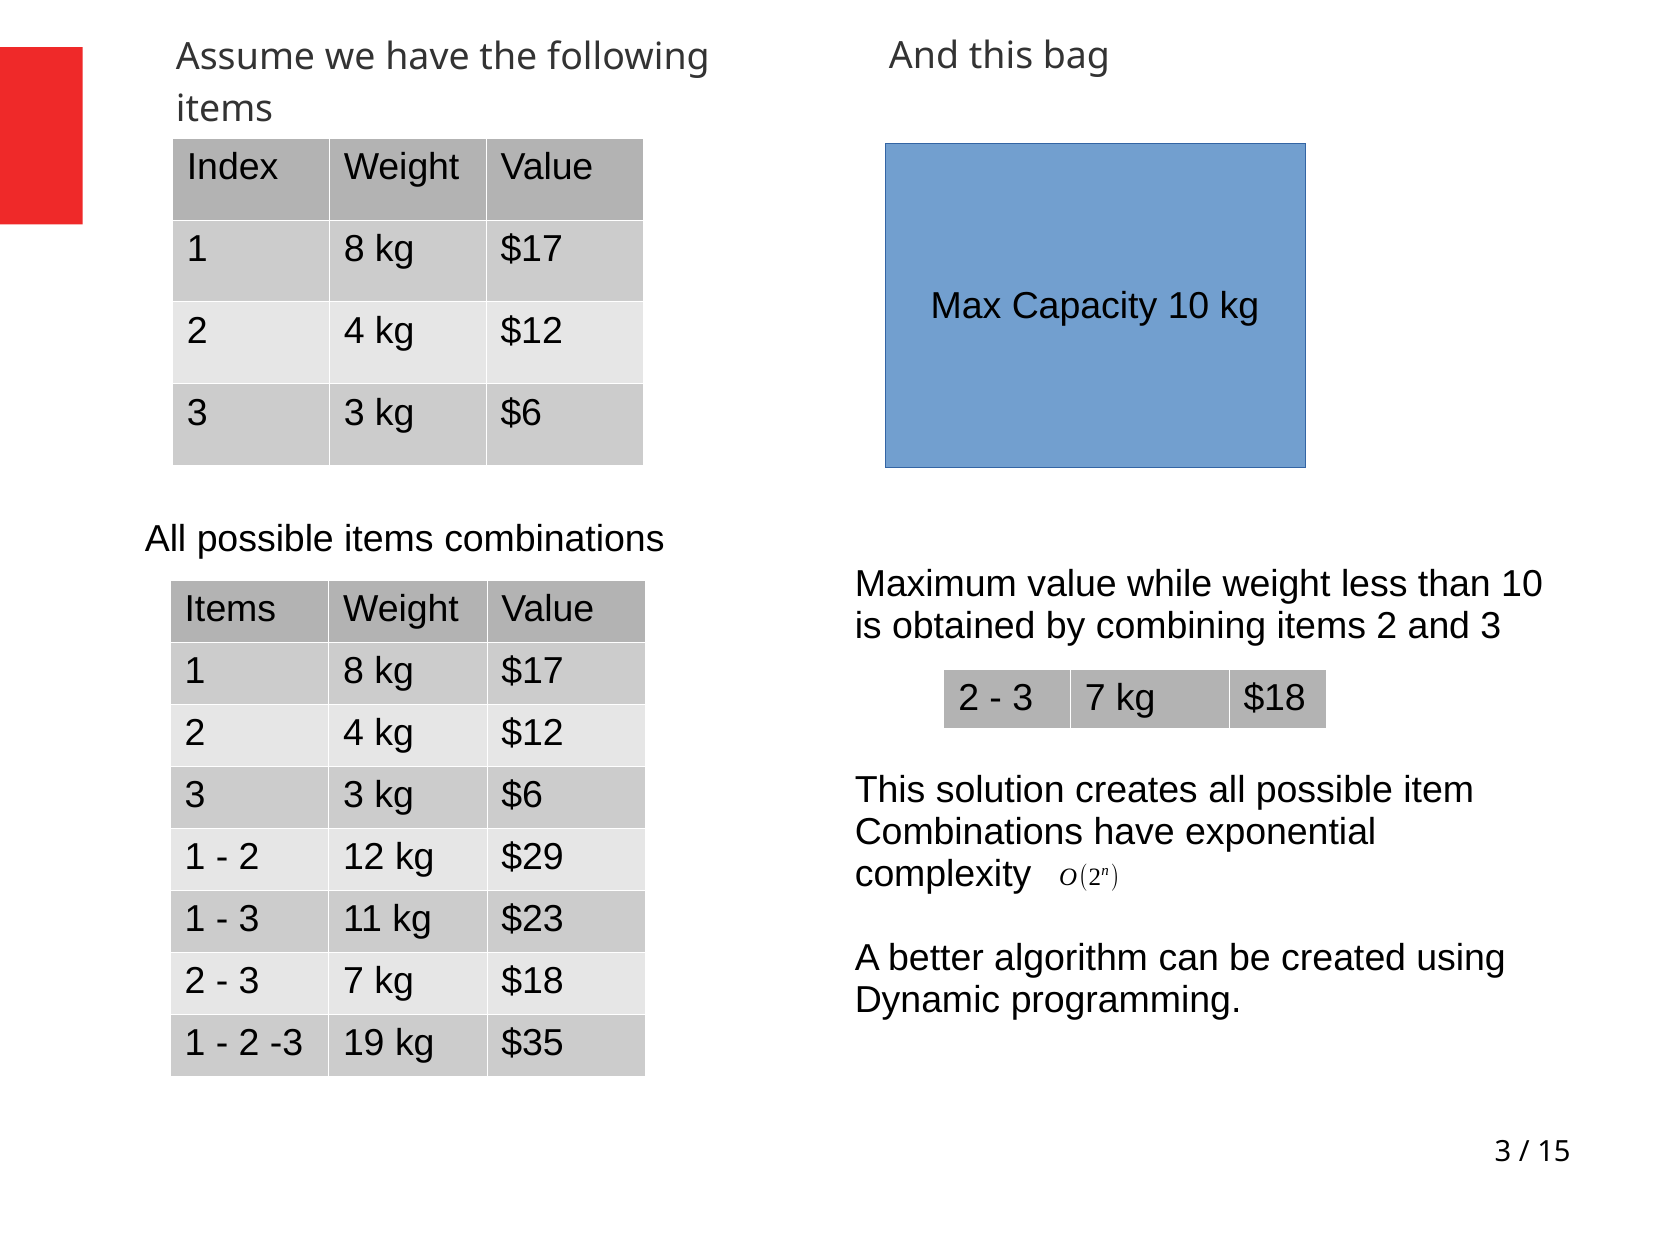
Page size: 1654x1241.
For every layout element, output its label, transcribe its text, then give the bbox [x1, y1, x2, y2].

table_header Value [488, 581, 645, 642]
table_cell 2 [171, 705, 328, 766]
table_header Weight [329, 581, 487, 642]
table_header Items [171, 581, 328, 642]
table_cell 1 [173, 221, 329, 301]
table_cell 1 [171, 643, 328, 704]
table_cell 4 kg [329, 705, 487, 766]
table_cell 8 kg [329, 643, 487, 704]
table_cell 1 - 2 -3 [171, 1015, 328, 1076]
table_header 7 kg [1071, 670, 1229, 728]
table_cell $23 [488, 891, 645, 952]
text_box This solution creates all possible item Combinations have exponential complexity A better algorithm can be created using Dynamic programming. [840, 761, 1521, 1029]
table_header $18 [1230, 670, 1326, 728]
table_cell 2 [173, 302, 329, 383]
table_cell $35 [488, 1015, 645, 1076]
table_cell 2 - 3 [171, 953, 328, 1014]
table_header Value [487, 139, 643, 220]
table_cell $12 [487, 302, 643, 383]
table_cell $18 [488, 953, 645, 1014]
text_box Maximum value while weight less than 10 is obtained by combining items 2 and 3 [840, 554, 1558, 654]
table_cell 3 kg [330, 384, 486, 465]
chart [1052, 860, 1126, 894]
table_cell 4 kg [330, 302, 486, 383]
table_header Index [173, 139, 329, 220]
table_cell 3 kg [329, 767, 487, 828]
table_cell 1 - 2 [171, 829, 328, 890]
table_cell $6 [487, 384, 643, 465]
table_cell 8 kg [330, 221, 486, 301]
table_cell $17 [487, 221, 643, 301]
table_cell 11 kg [329, 891, 487, 952]
table_cell 12 kg [329, 829, 487, 890]
table_cell 7 kg [329, 953, 487, 1014]
table_header Weight [330, 139, 486, 220]
table_cell $12 [488, 705, 645, 766]
table_cell 1 - 3 [171, 891, 328, 952]
table_cell 19 kg [329, 1015, 487, 1076]
table_header 2 - 3 [944, 670, 1070, 728]
table_cell $6 [488, 767, 645, 828]
table_cell $29 [488, 829, 645, 890]
text_box Max Capacity 10 kg [885, 143, 1306, 468]
list And this bag [818, 28, 1481, 599]
table_cell 3 [173, 384, 329, 465]
text_box All possible items combinations [130, 510, 680, 567]
table_cell $17 [488, 643, 645, 704]
list Assume we have the following items [105, 30, 767, 496]
table_cell 3 [171, 767, 328, 828]
